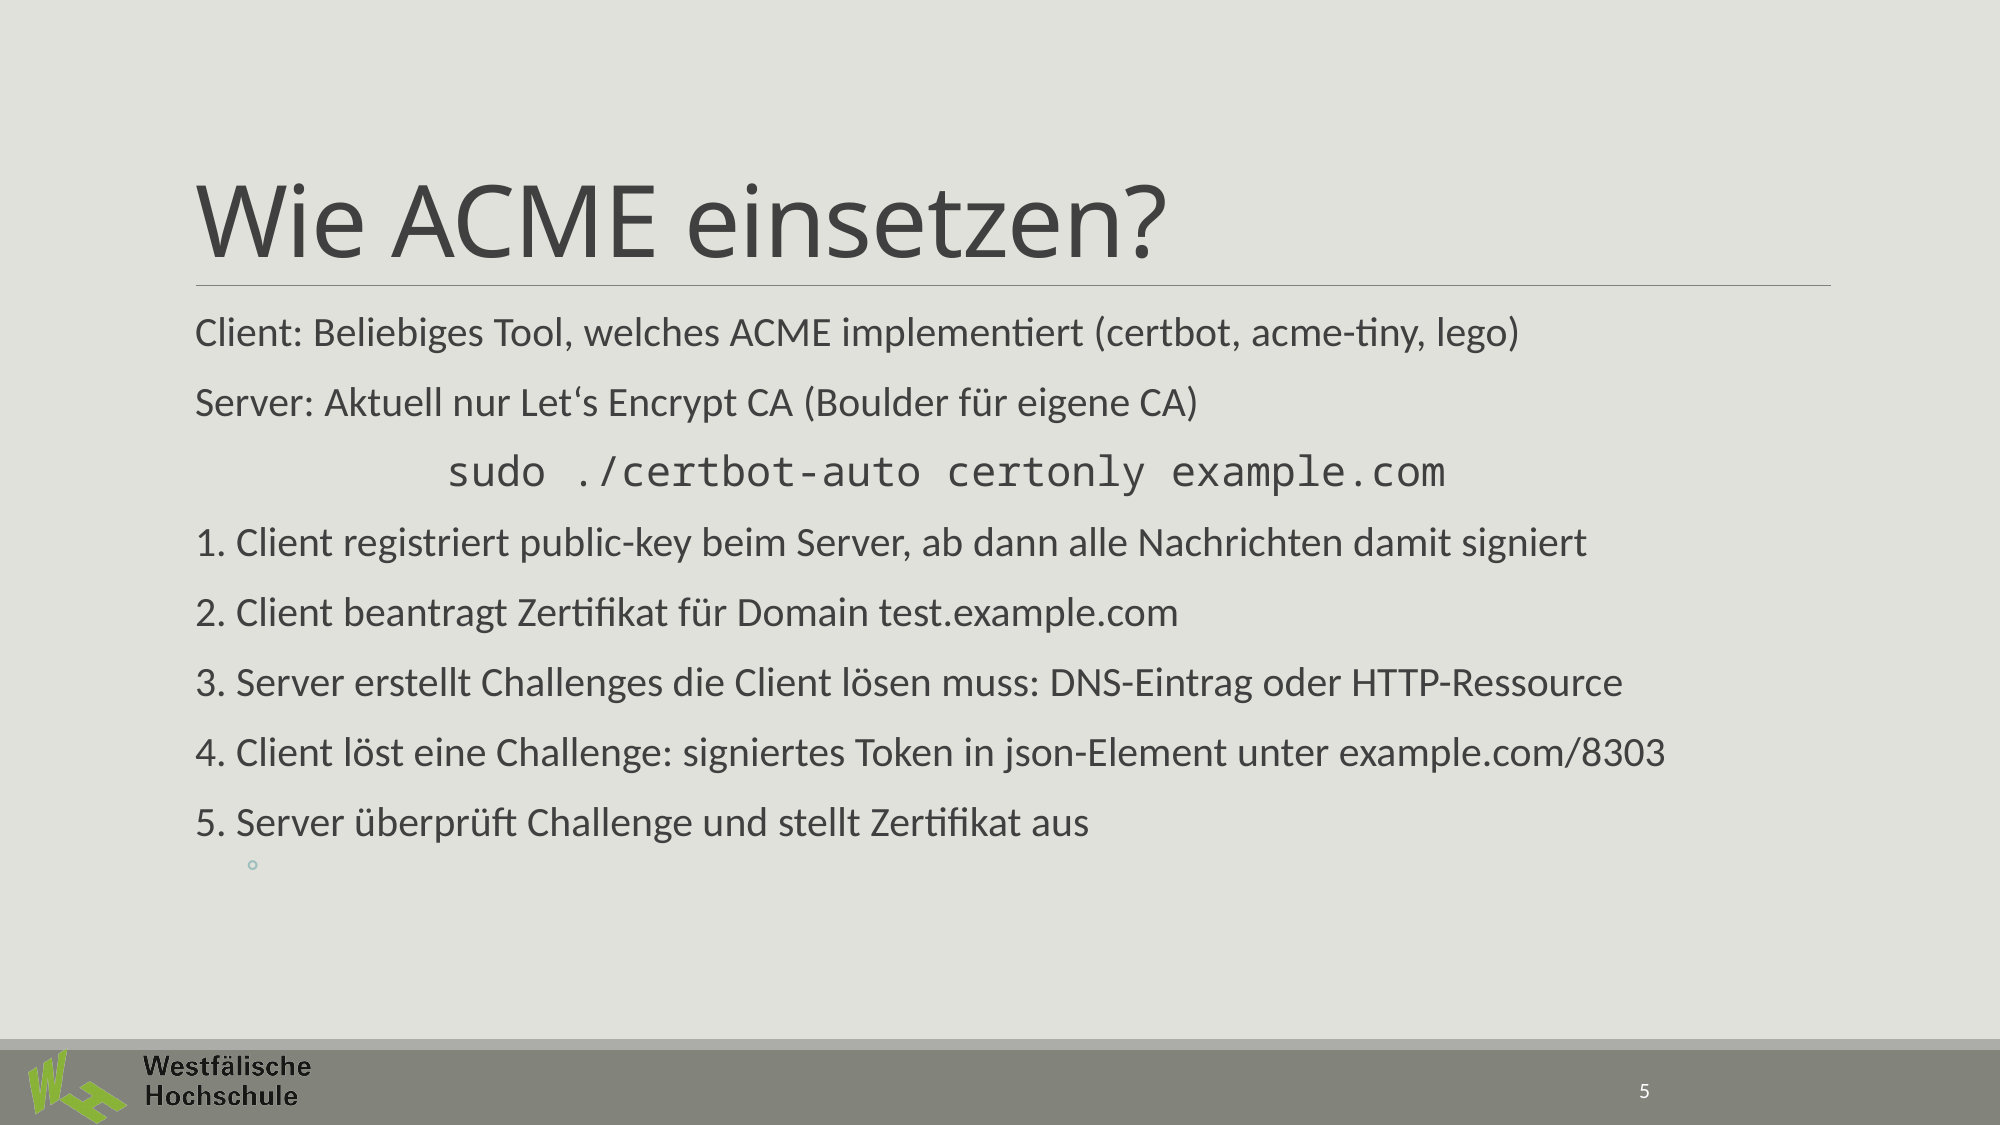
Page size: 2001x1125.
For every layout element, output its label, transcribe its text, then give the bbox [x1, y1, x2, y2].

picture [25, 1045, 313, 1125]
title Wie ACME einsetzen? [180, 47, 1831, 286]
text_box <Foliennummer> [1624, 1059, 1840, 1120]
list Client: Beliebiges Tool, welches ACME implementiert (certbot, acme-tiny, lego) Server: Aktuell nur Let‘s Encrypt CA (Boulder für eigene CA) sudo ./certbot-auto certonly example.com 1. Client registriert public-key beim Server, ab dann alle Nachrichten damit signiert 2. Client beantragt Zertifikat für Domain test.example.com 3. Server erstellt Challenges die Client lösen muss: DNS-Eintrag oder HTTP-Ressource 4. Client löst eine Challenge: signiertes Token in json-Element unter example.com/8303 5. Server überprüft Challenge und stellt Zertifikat aus [180, 302, 1831, 963]
